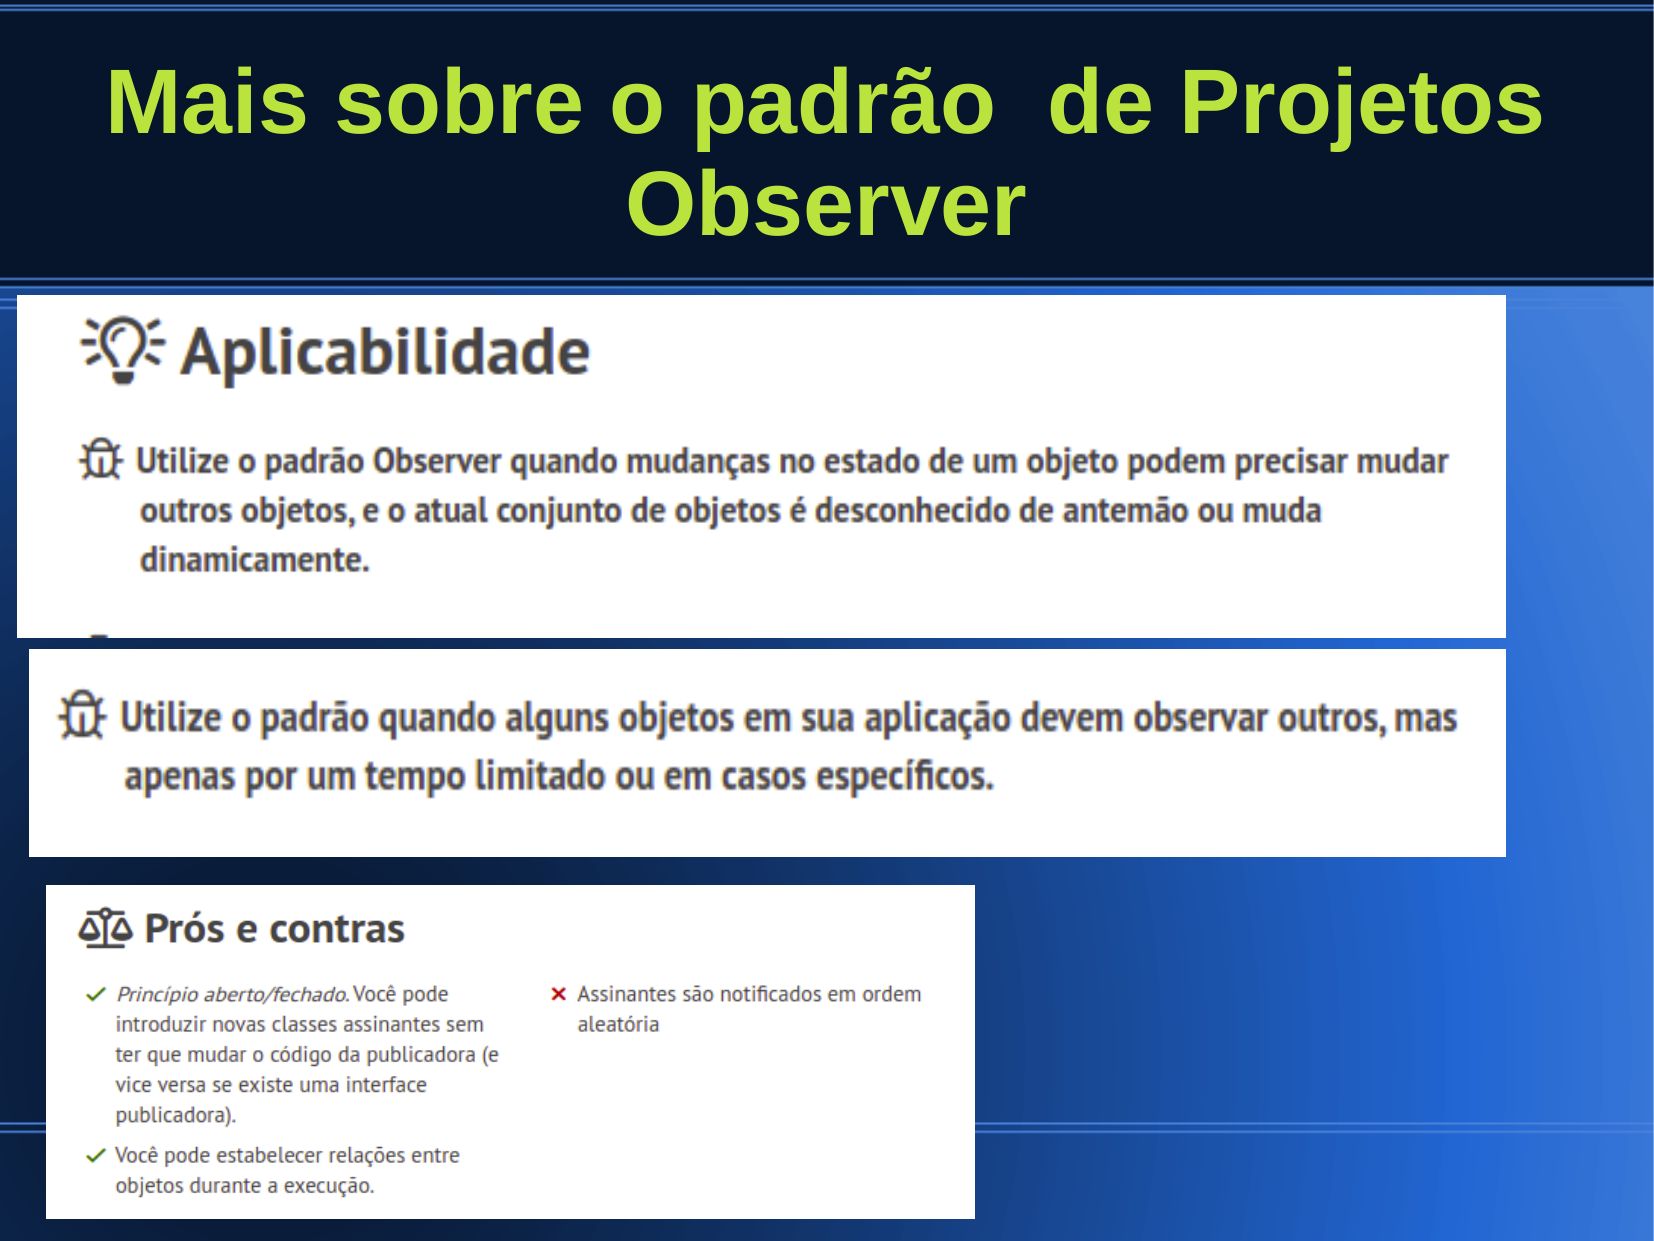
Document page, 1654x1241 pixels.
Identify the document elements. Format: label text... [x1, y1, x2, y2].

title Mais sobre o padrão de Projetos Observer [82, 49, 1571, 257]
picture [0, 0, 1654, 1241]
